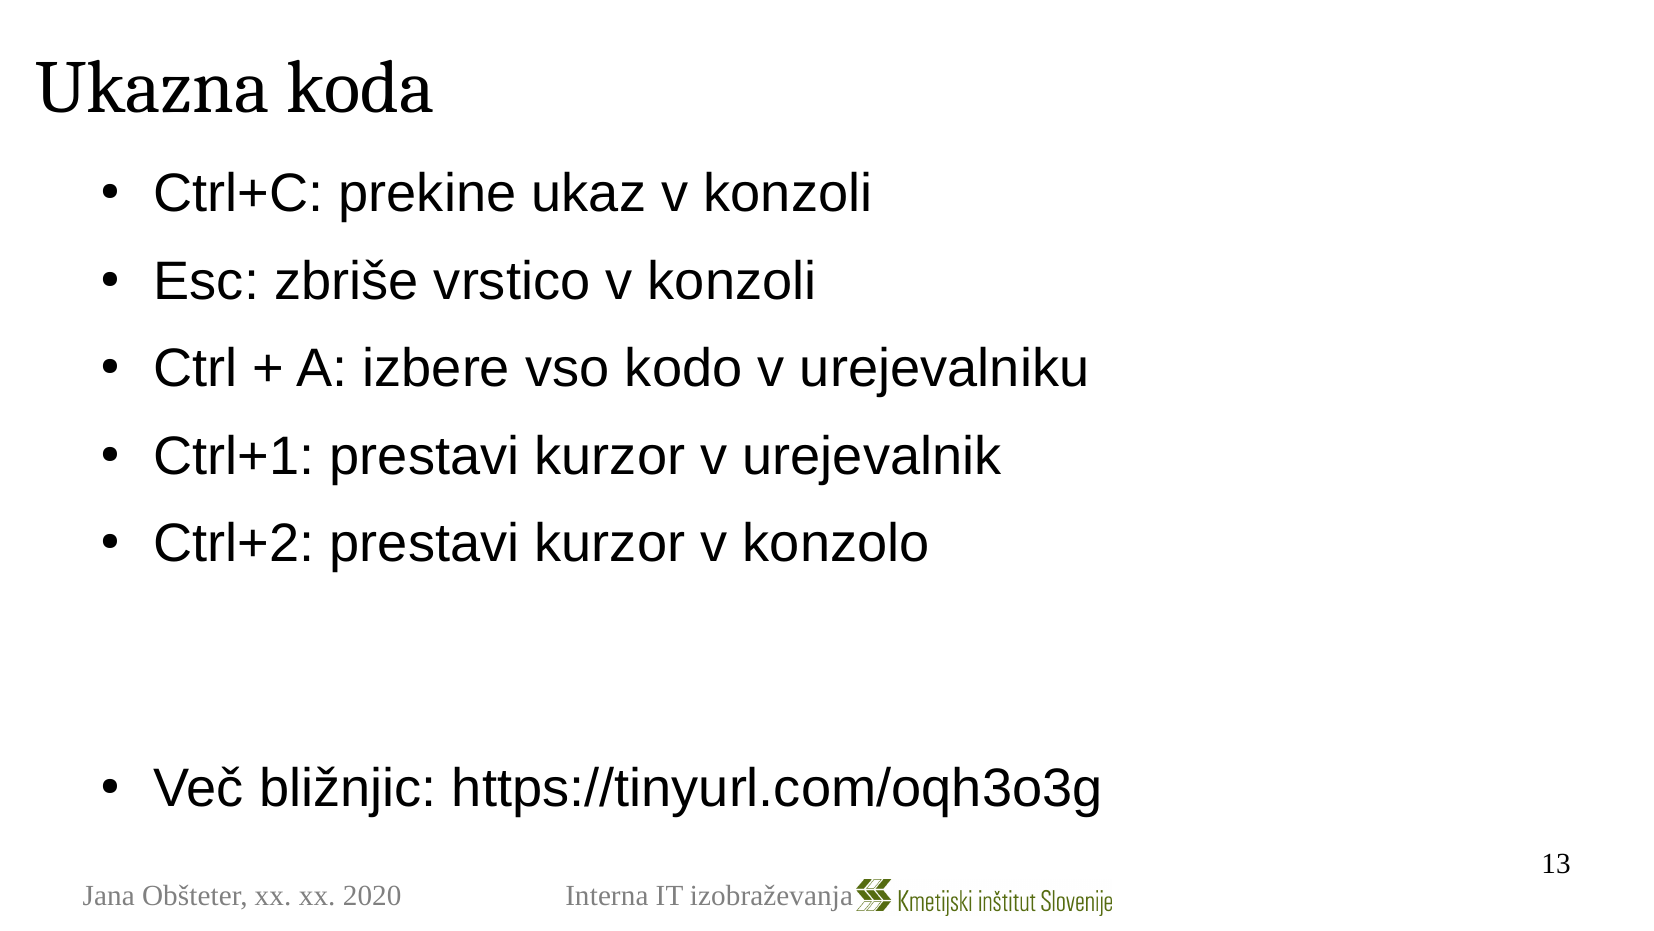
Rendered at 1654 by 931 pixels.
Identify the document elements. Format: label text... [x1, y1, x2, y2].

picture [856, 879, 1112, 916]
title Ukazna koda [35, 21, 1524, 154]
list Ctrl+C: prekine ukaz v konzoli Esc: zbriše vrstico v konzoli Ctrl + A: izbere vso kodo v urejevalniku Ctrl+1: prestavi kurzor v urejevalnik Ctrl+2: prestavi kurzor v konzolo Več bližnjic: https://tinyurl.com/oqh3o3g [82, 153, 1630, 848]
